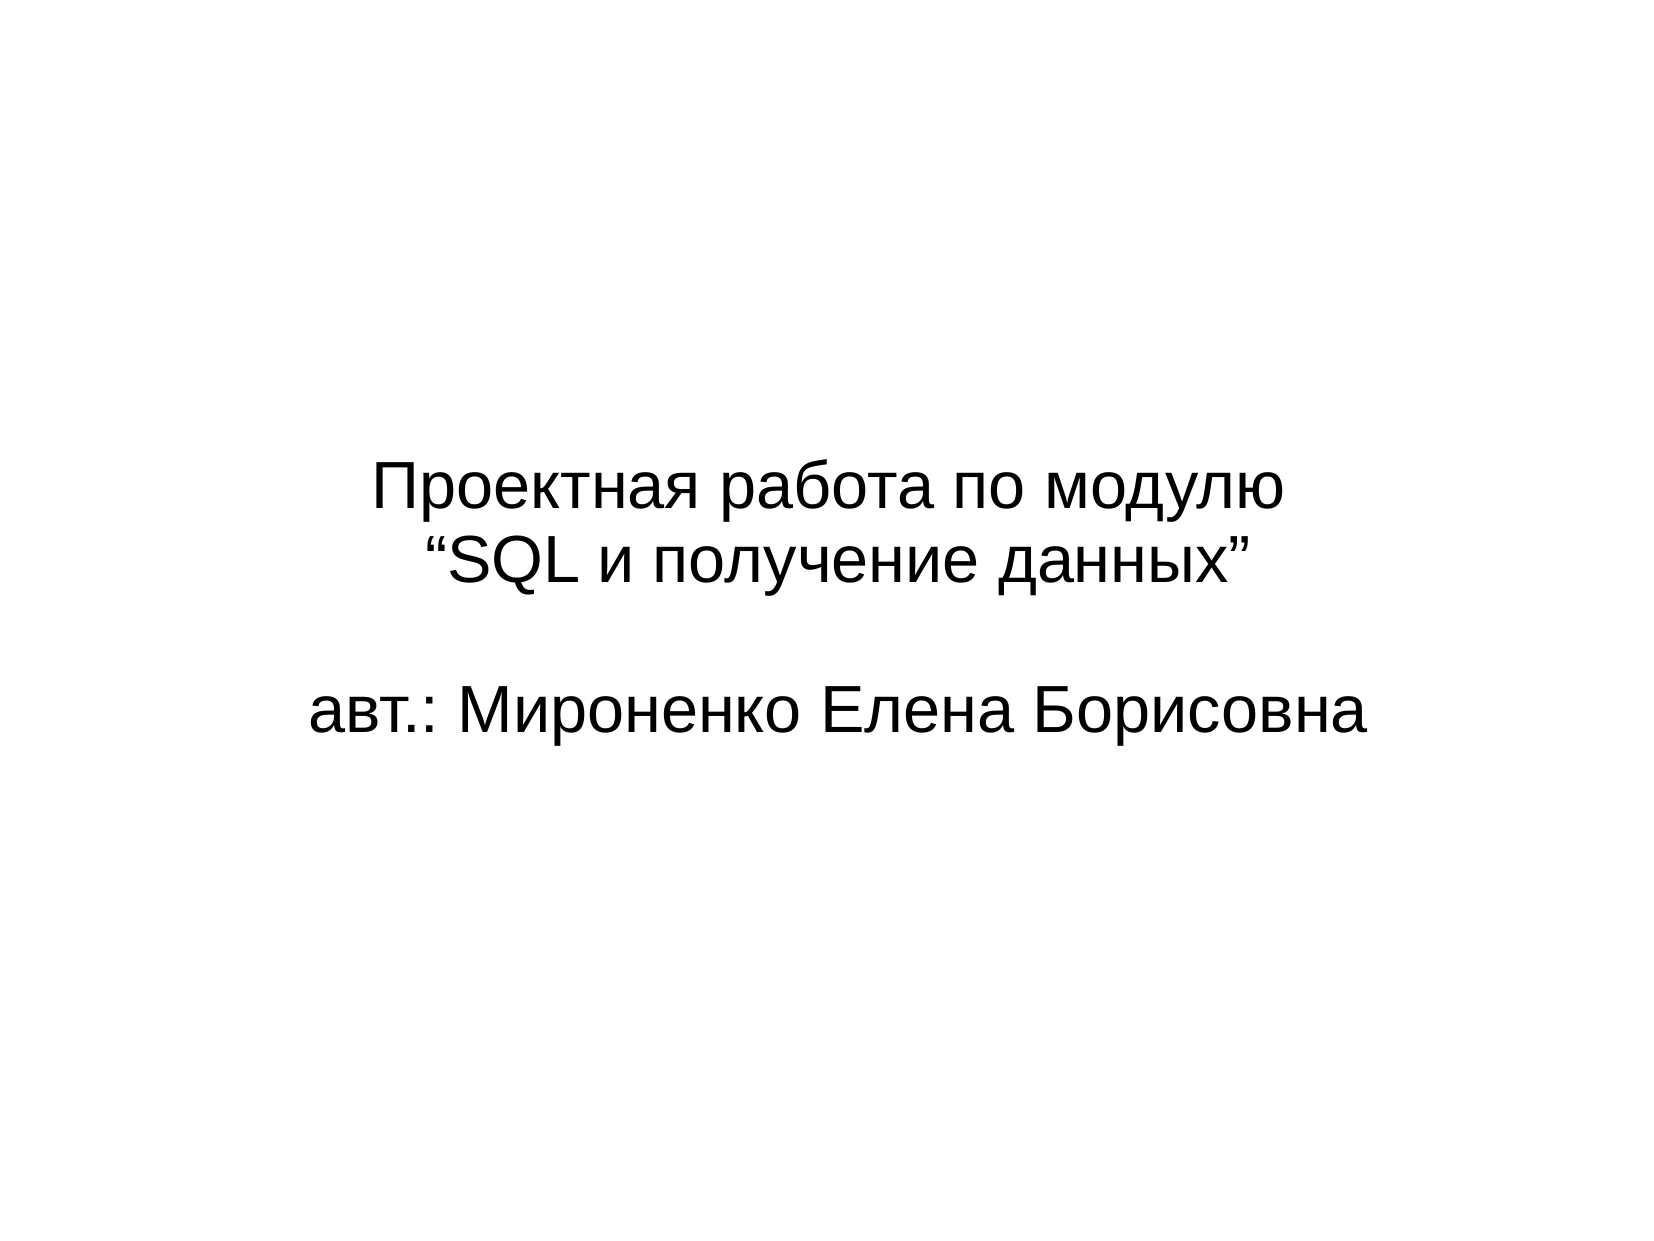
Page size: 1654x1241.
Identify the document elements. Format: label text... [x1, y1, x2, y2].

subtitle Проектная работа по модулю “SQL и получение данных” авт.: Мироненко Елена Борисовна [94, 237, 1583, 957]
